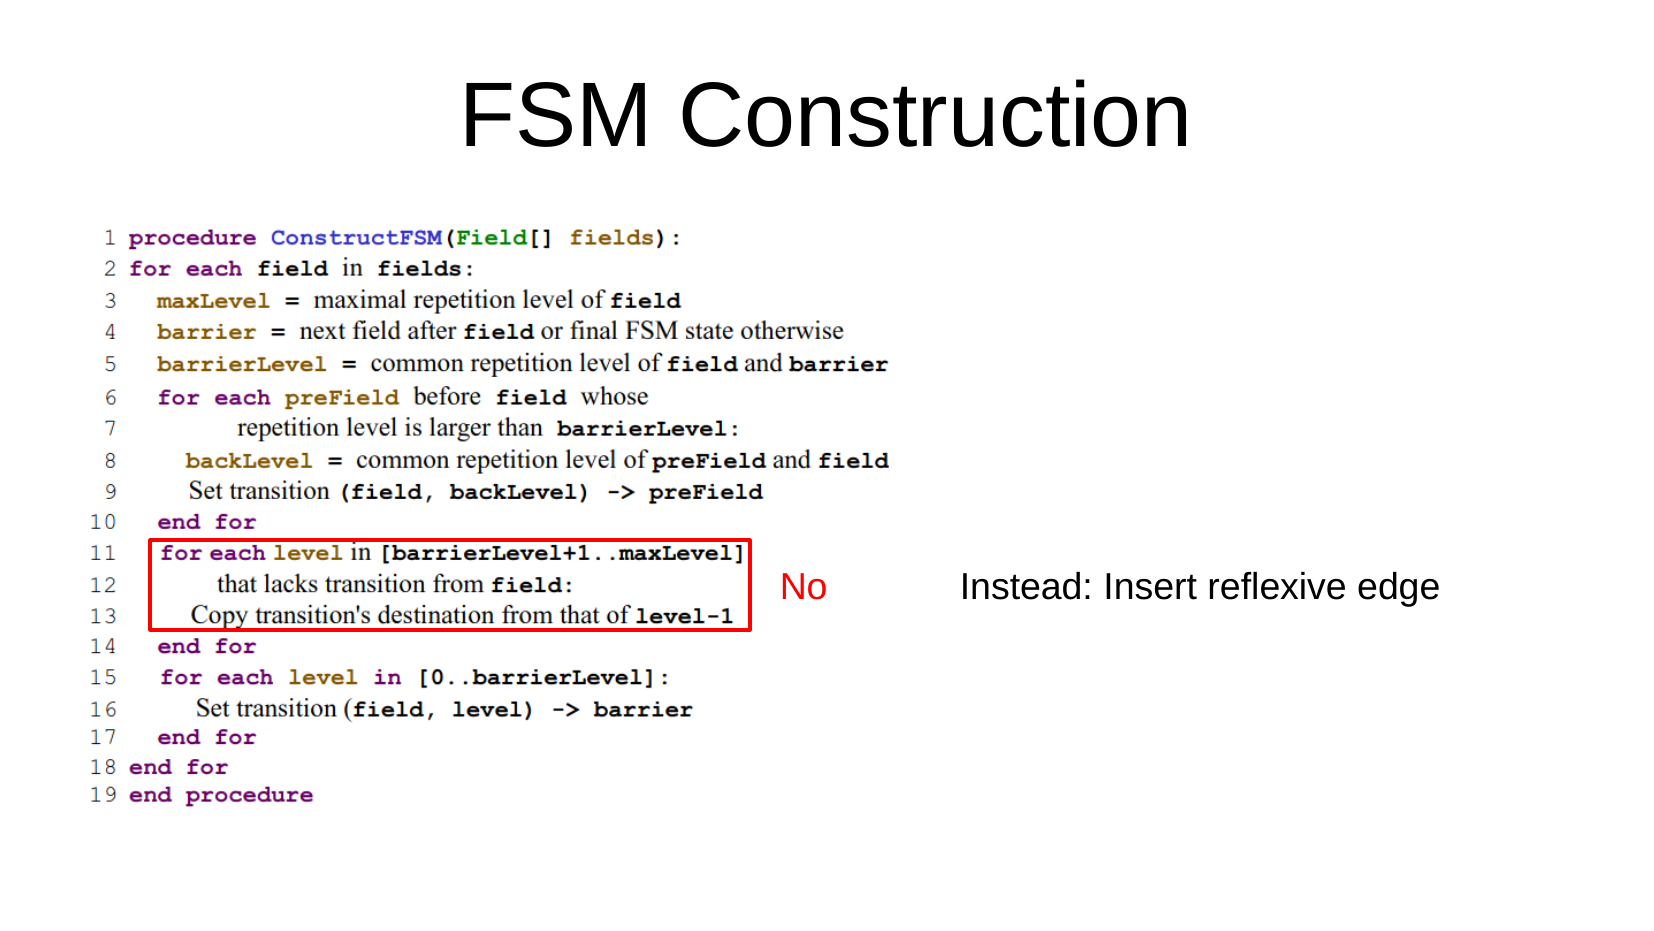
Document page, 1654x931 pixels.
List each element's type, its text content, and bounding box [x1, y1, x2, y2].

title FSM Construction [82, 37, 1571, 193]
text_box No [765, 558, 843, 616]
text_box Instead: Insert reflexive edge [945, 558, 1456, 616]
picture [82, 217, 913, 819]
